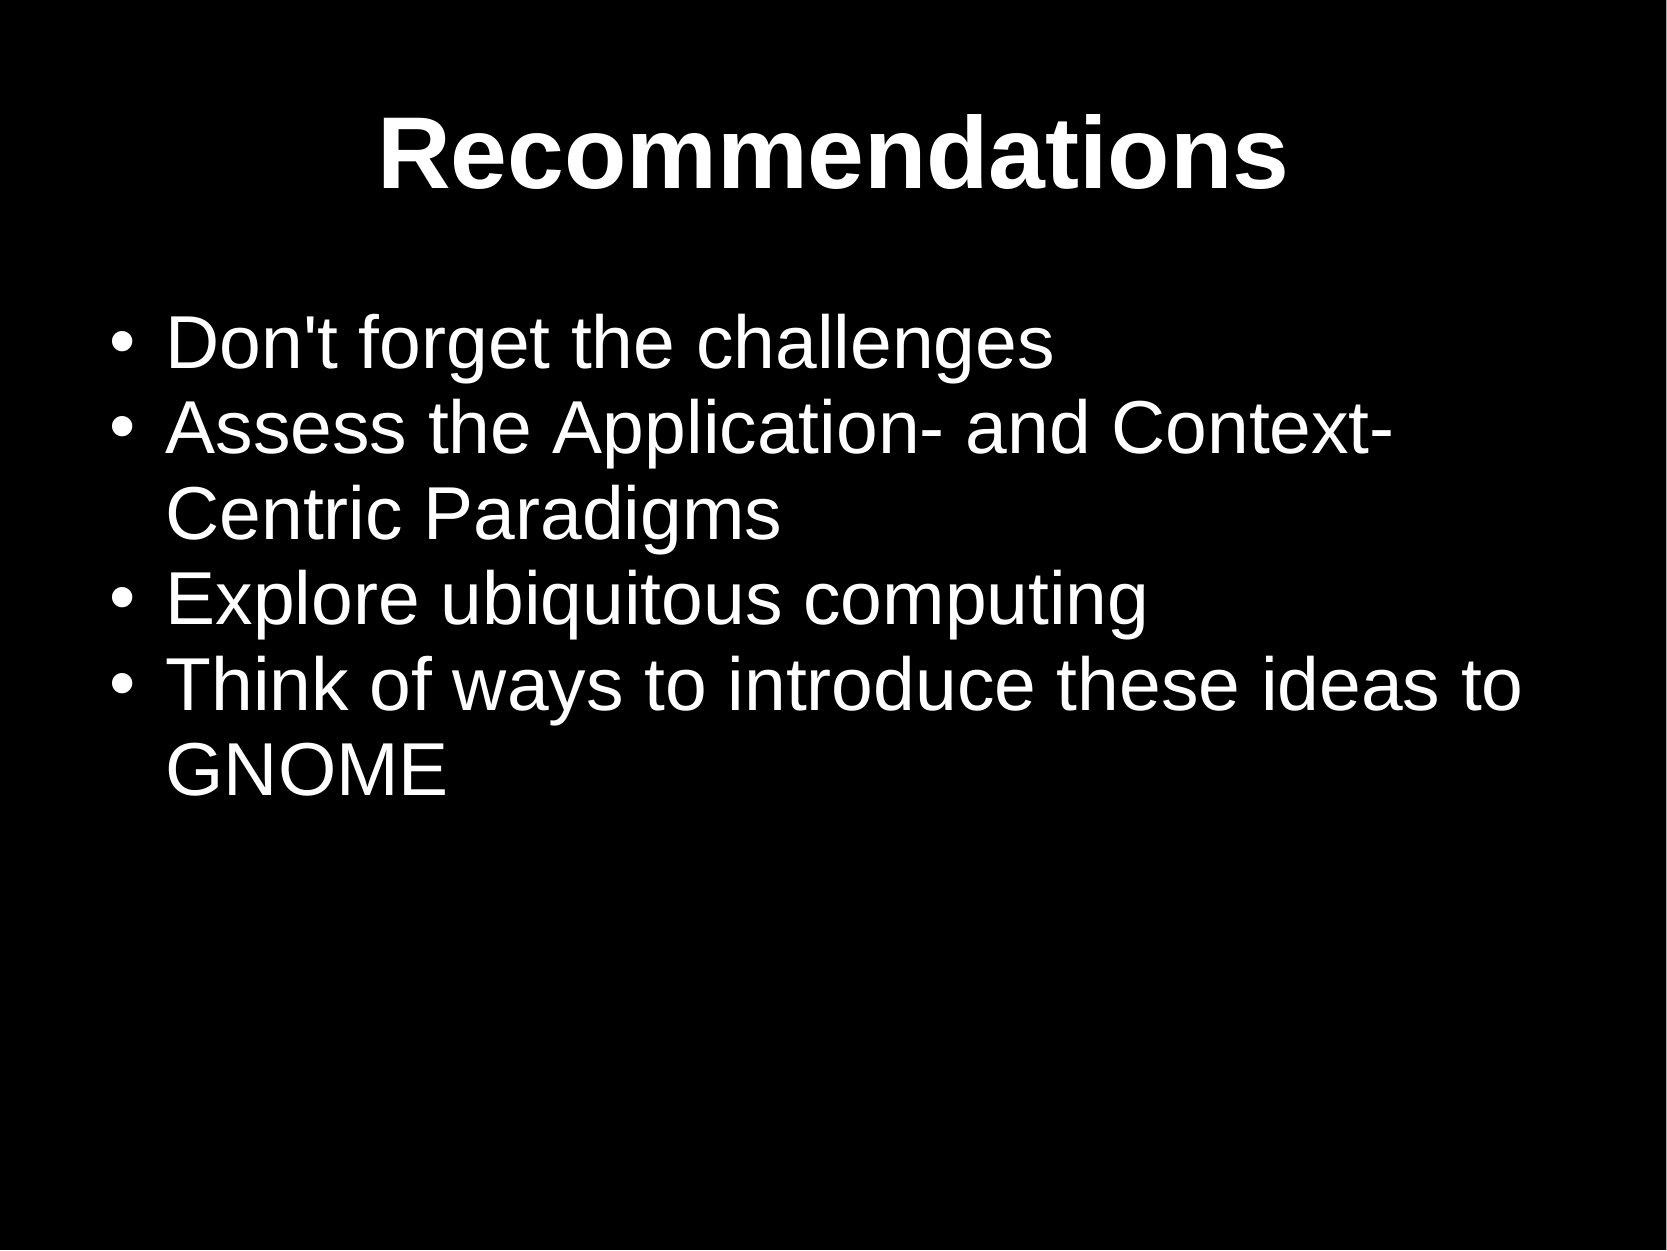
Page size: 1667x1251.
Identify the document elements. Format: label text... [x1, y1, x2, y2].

text_box Don't forget the challenges Assess the Application- and Context-Centric Paradigms Explore ubiquitous computing Think of ways to introduce these ideas to GNOME [90, 300, 1577, 1070]
text_box Recommendations [90, 95, 1577, 213]
